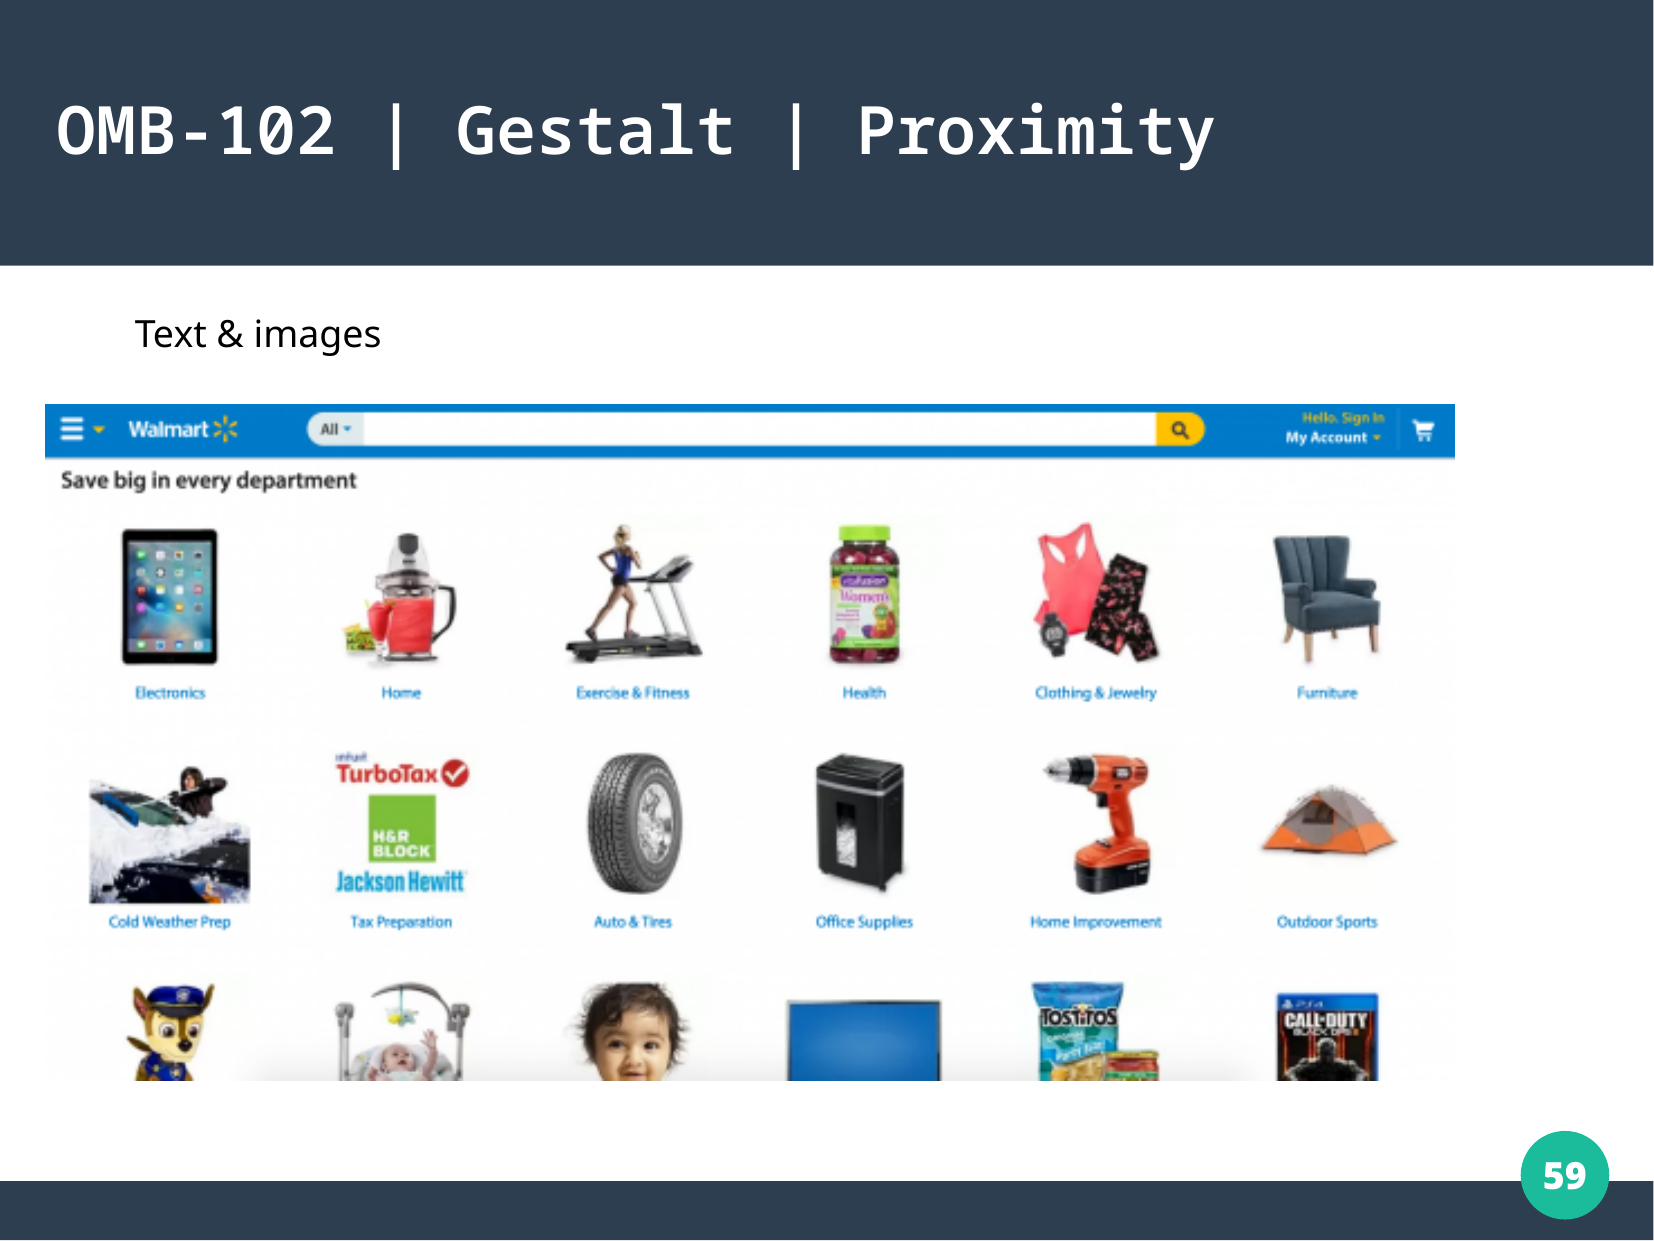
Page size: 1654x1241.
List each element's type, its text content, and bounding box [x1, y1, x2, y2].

title OMB-102 | Gestalt | Proximity [56, 49, 1592, 207]
picture [45, 404, 1455, 1081]
text_box Text & images [120, 300, 416, 363]
